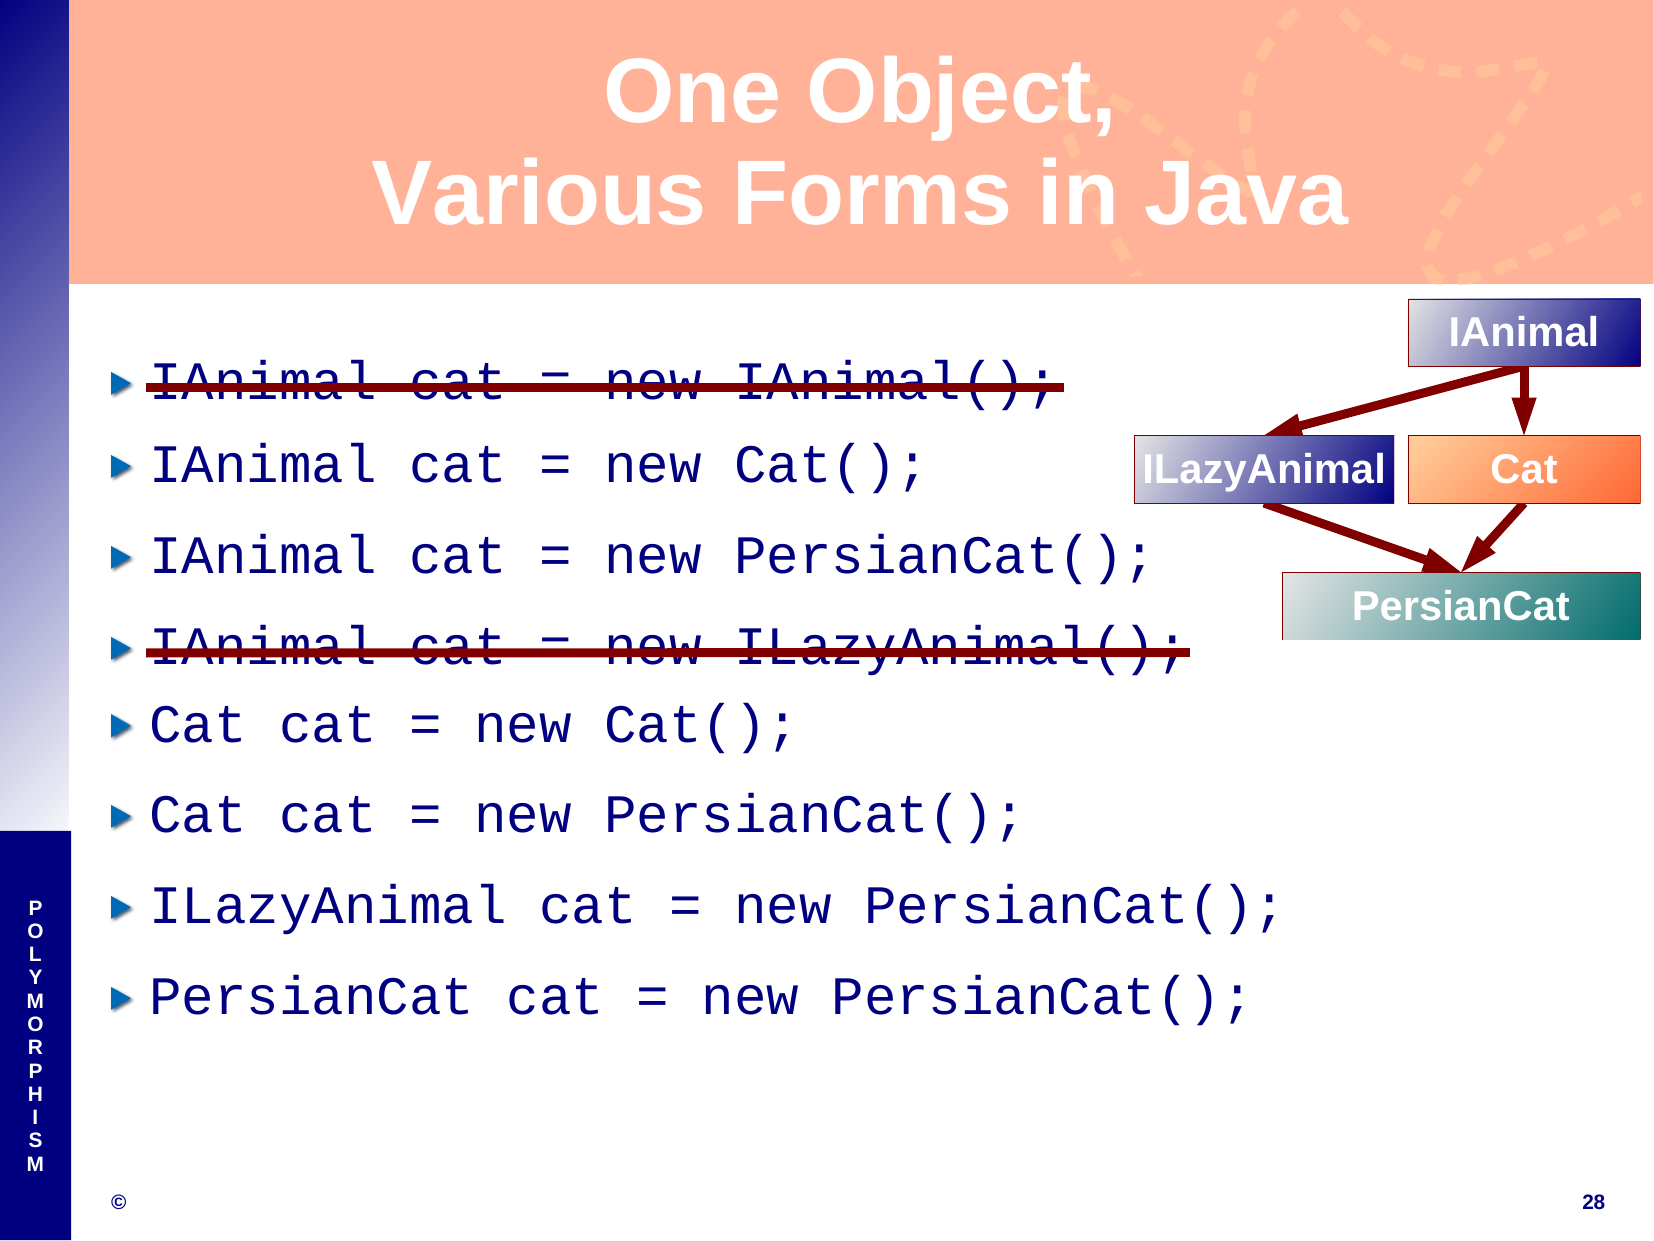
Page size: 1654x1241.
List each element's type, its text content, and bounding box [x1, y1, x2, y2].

text_box ILazyAnimal [1133, 435, 1395, 504]
text_box Cat [1407, 435, 1641, 504]
text_box IAnimal [1407, 298, 1641, 367]
text_box P O L Y M O R P H I S M [0, 830, 71, 1241]
list IAnimal cat = new Cat(); IAnimal cat = new PersianCat(); IAnimal cat = new ILazyAnimal(); [78, 437, 1297, 696]
title One Object, Various Forms in Java [104, 37, 1617, 246]
list Cat cat = new Cat(); Cat cat = new PersianCat(); ILazyAnimal cat = new PersianCat(); PersianCat cat = new PersianCat(); [78, 696, 1654, 1112]
text_box PersianCat [1281, 572, 1641, 640]
list IAnimal cat = new IAnimal(); [78, 354, 1098, 437]
